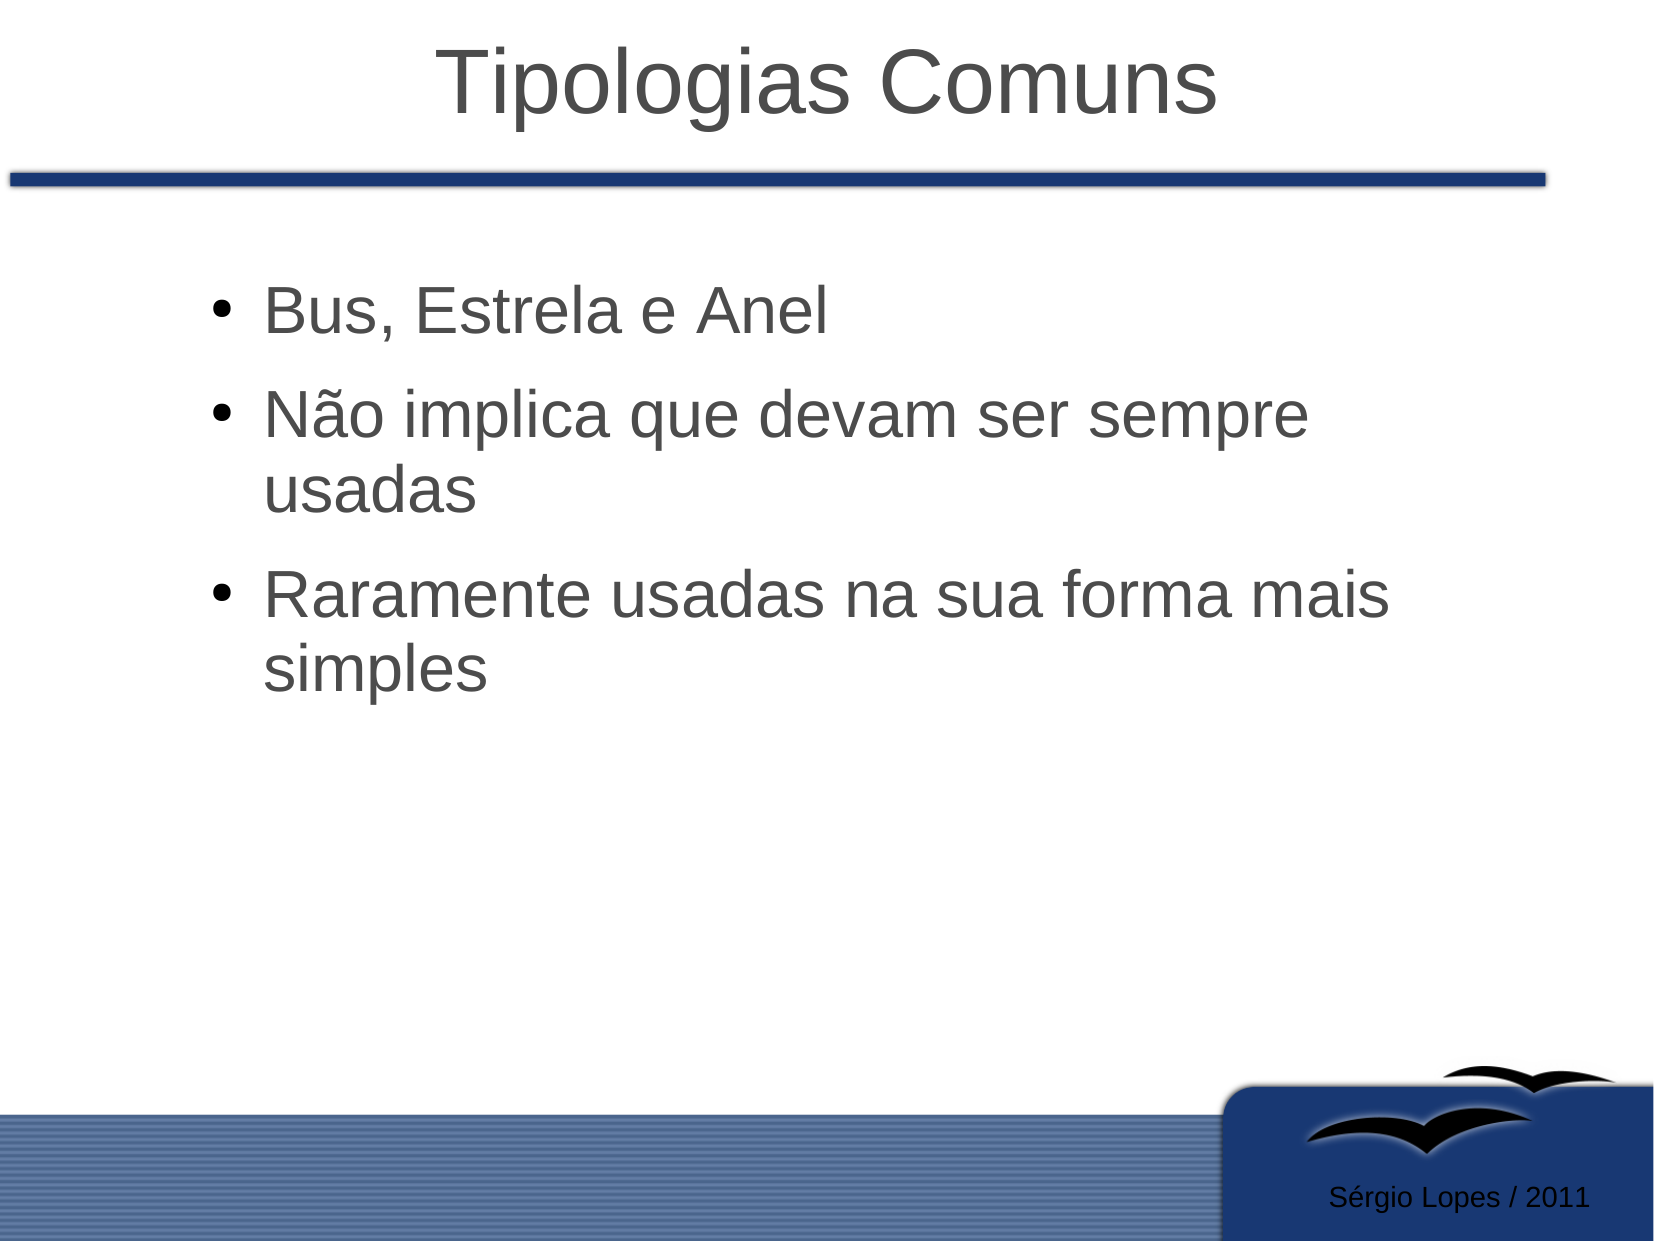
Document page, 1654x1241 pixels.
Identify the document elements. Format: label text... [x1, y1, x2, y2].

title Tipologias Comuns [121, 0, 1534, 164]
picture [0, 0, 1654, 1241]
text_box Sérgio Lopes / 2011 [1328, 1181, 1588, 1214]
list Bus, Estrela e Anel Não implica que devam ser sempre usadas Raramente usadas na sua forma mais simples [121, 273, 1534, 1056]
